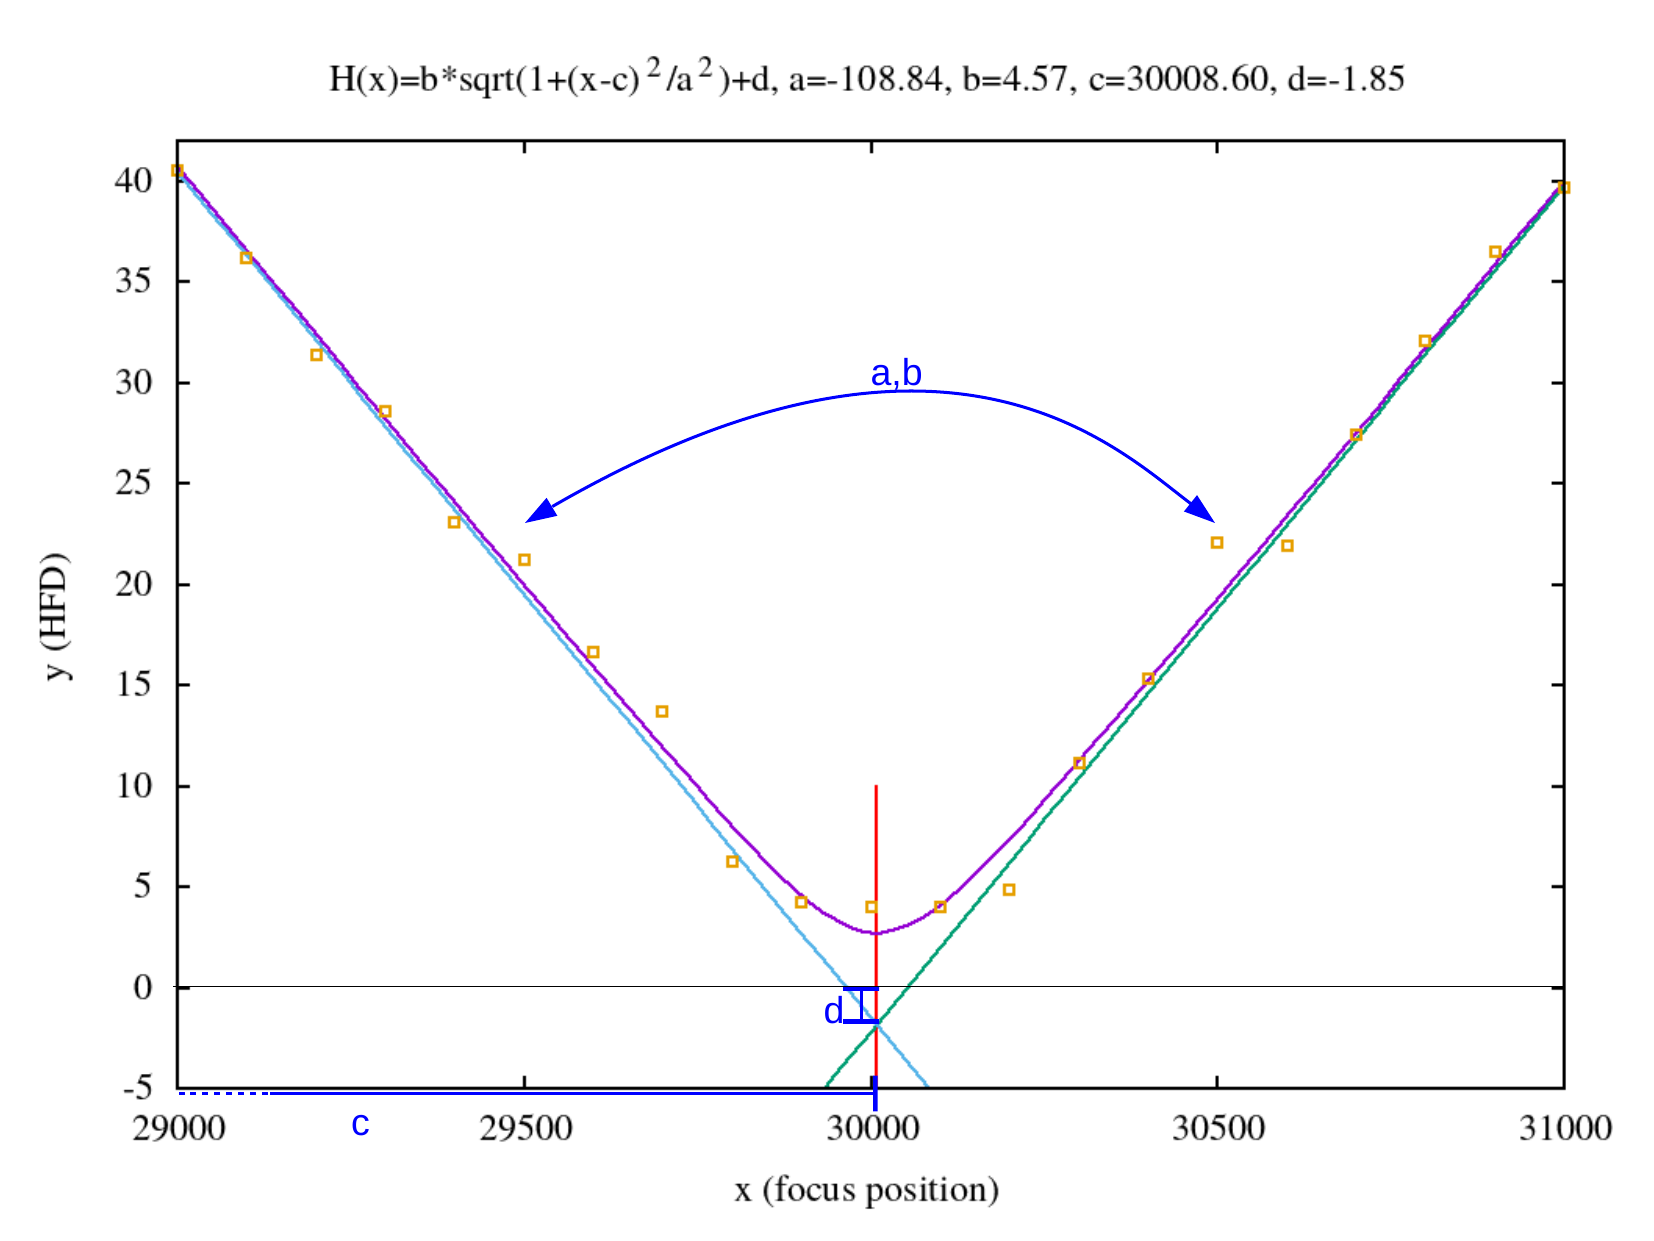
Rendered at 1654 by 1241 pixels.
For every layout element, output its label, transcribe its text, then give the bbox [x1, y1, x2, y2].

text_box d [808, 982, 914, 986]
text_box c [336, 1094, 442, 1145]
text_box d [808, 987, 914, 1033]
picture [26, 19, 1627, 1220]
text_box a,b [855, 344, 961, 392]
